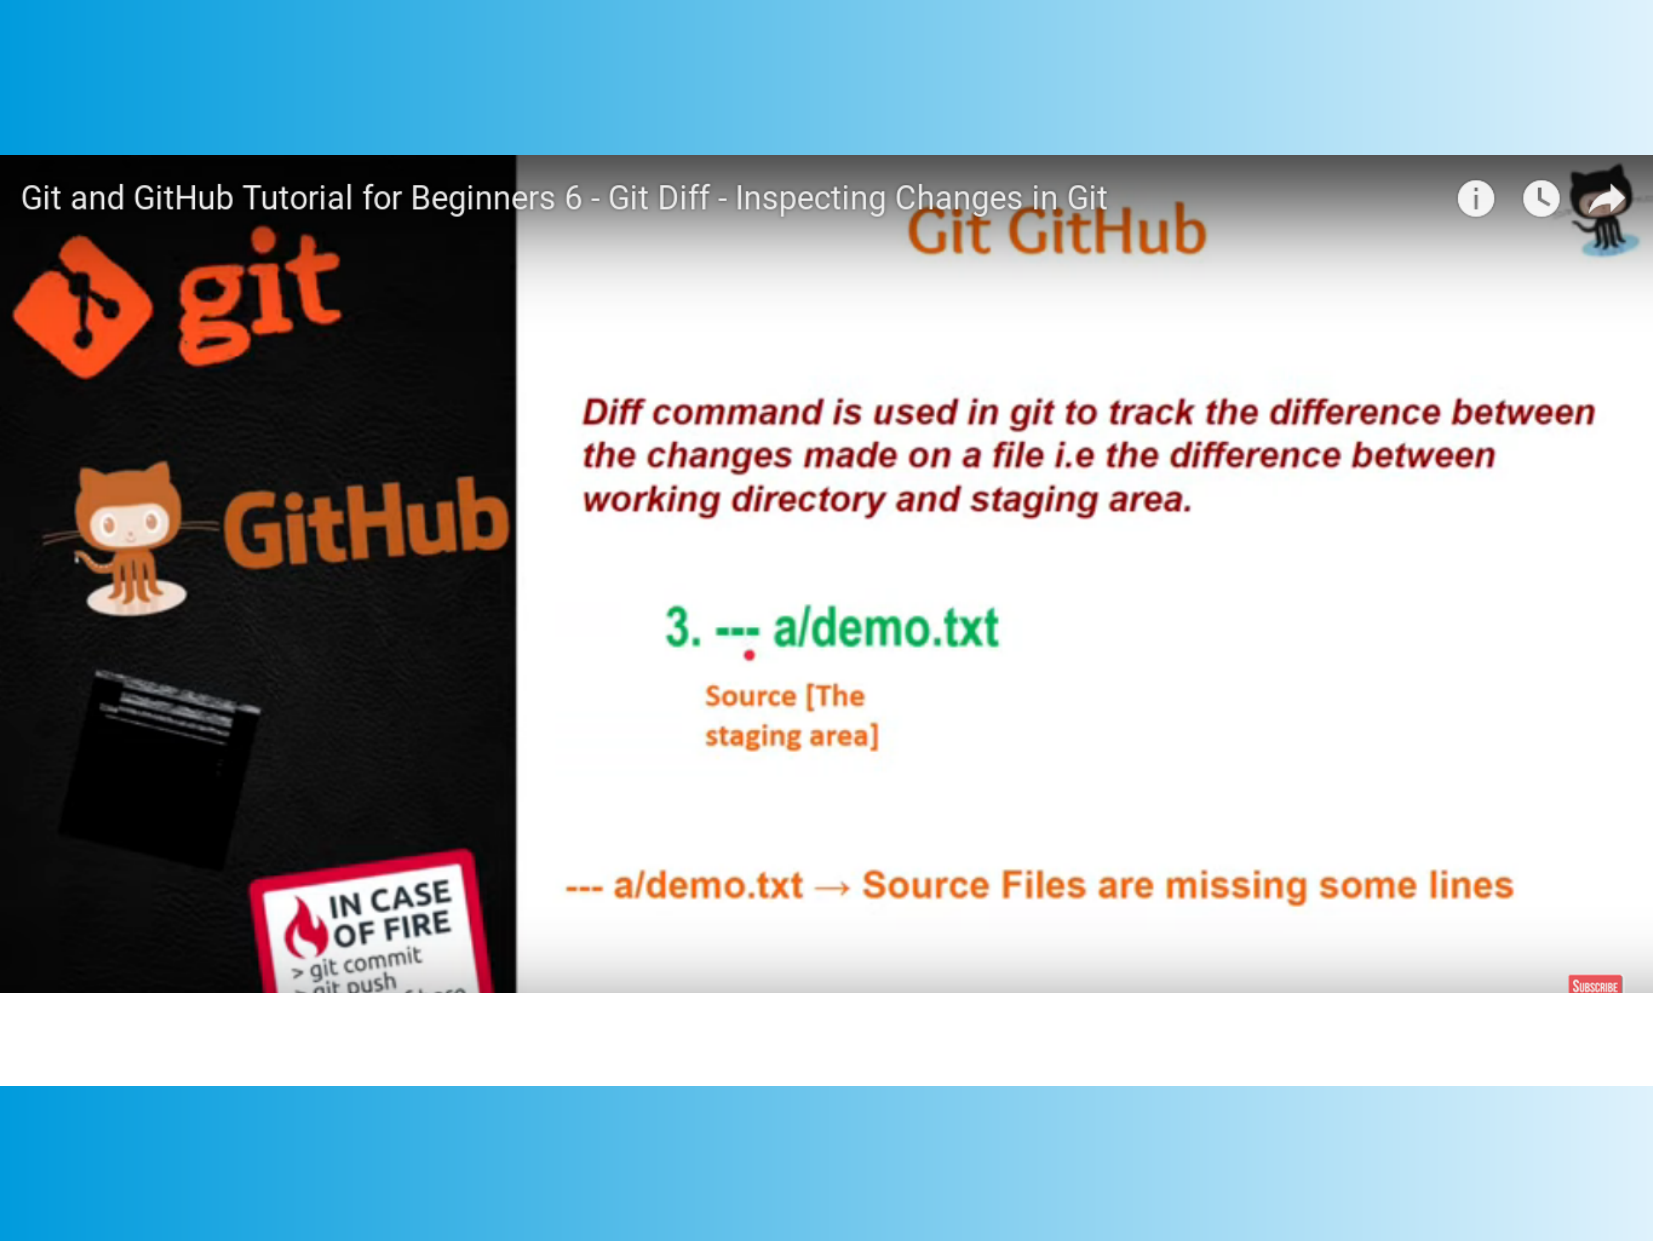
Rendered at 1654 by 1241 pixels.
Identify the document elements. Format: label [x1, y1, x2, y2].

picture [0, 155, 1653, 993]
